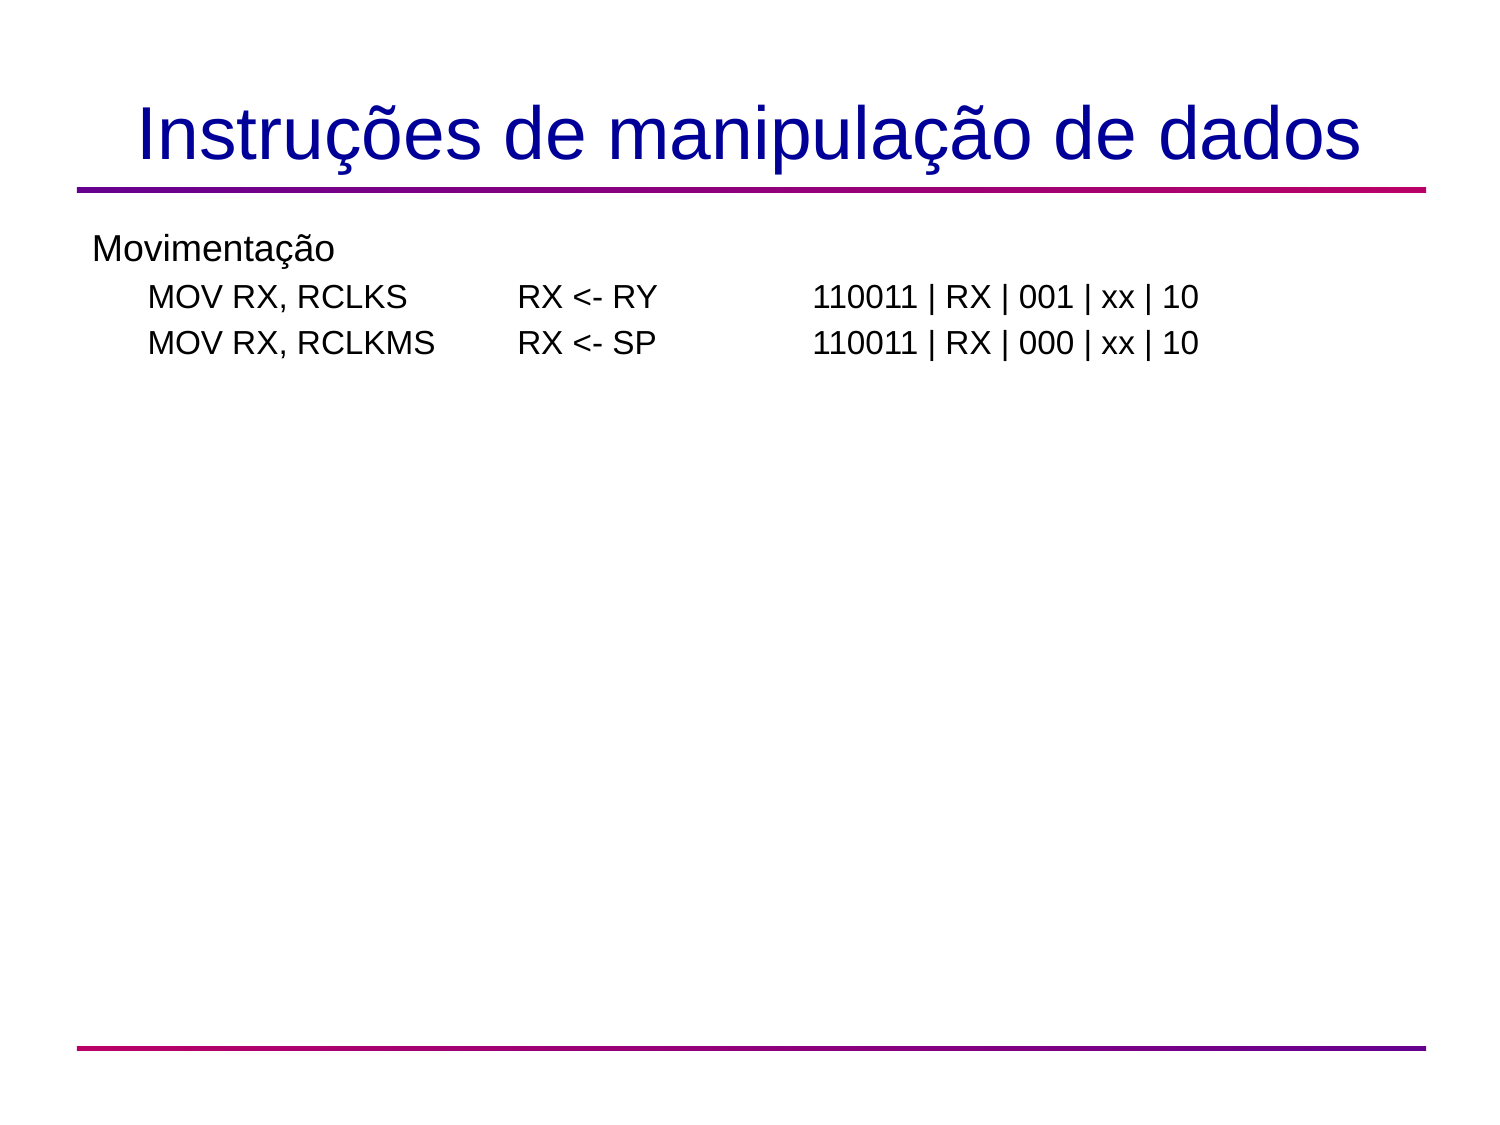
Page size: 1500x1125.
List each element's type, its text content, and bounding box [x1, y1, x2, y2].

title Instruções de manipulação de dados [76, 74, 1424, 193]
list Movimentação MOV RX, RCLKS RX <- RY 110011 | RX | 001 | xx | 10 MOV RX, RCLKMS RX <- SP 110011 | RX | 000 | xx | 10 [76, 215, 1427, 1020]
